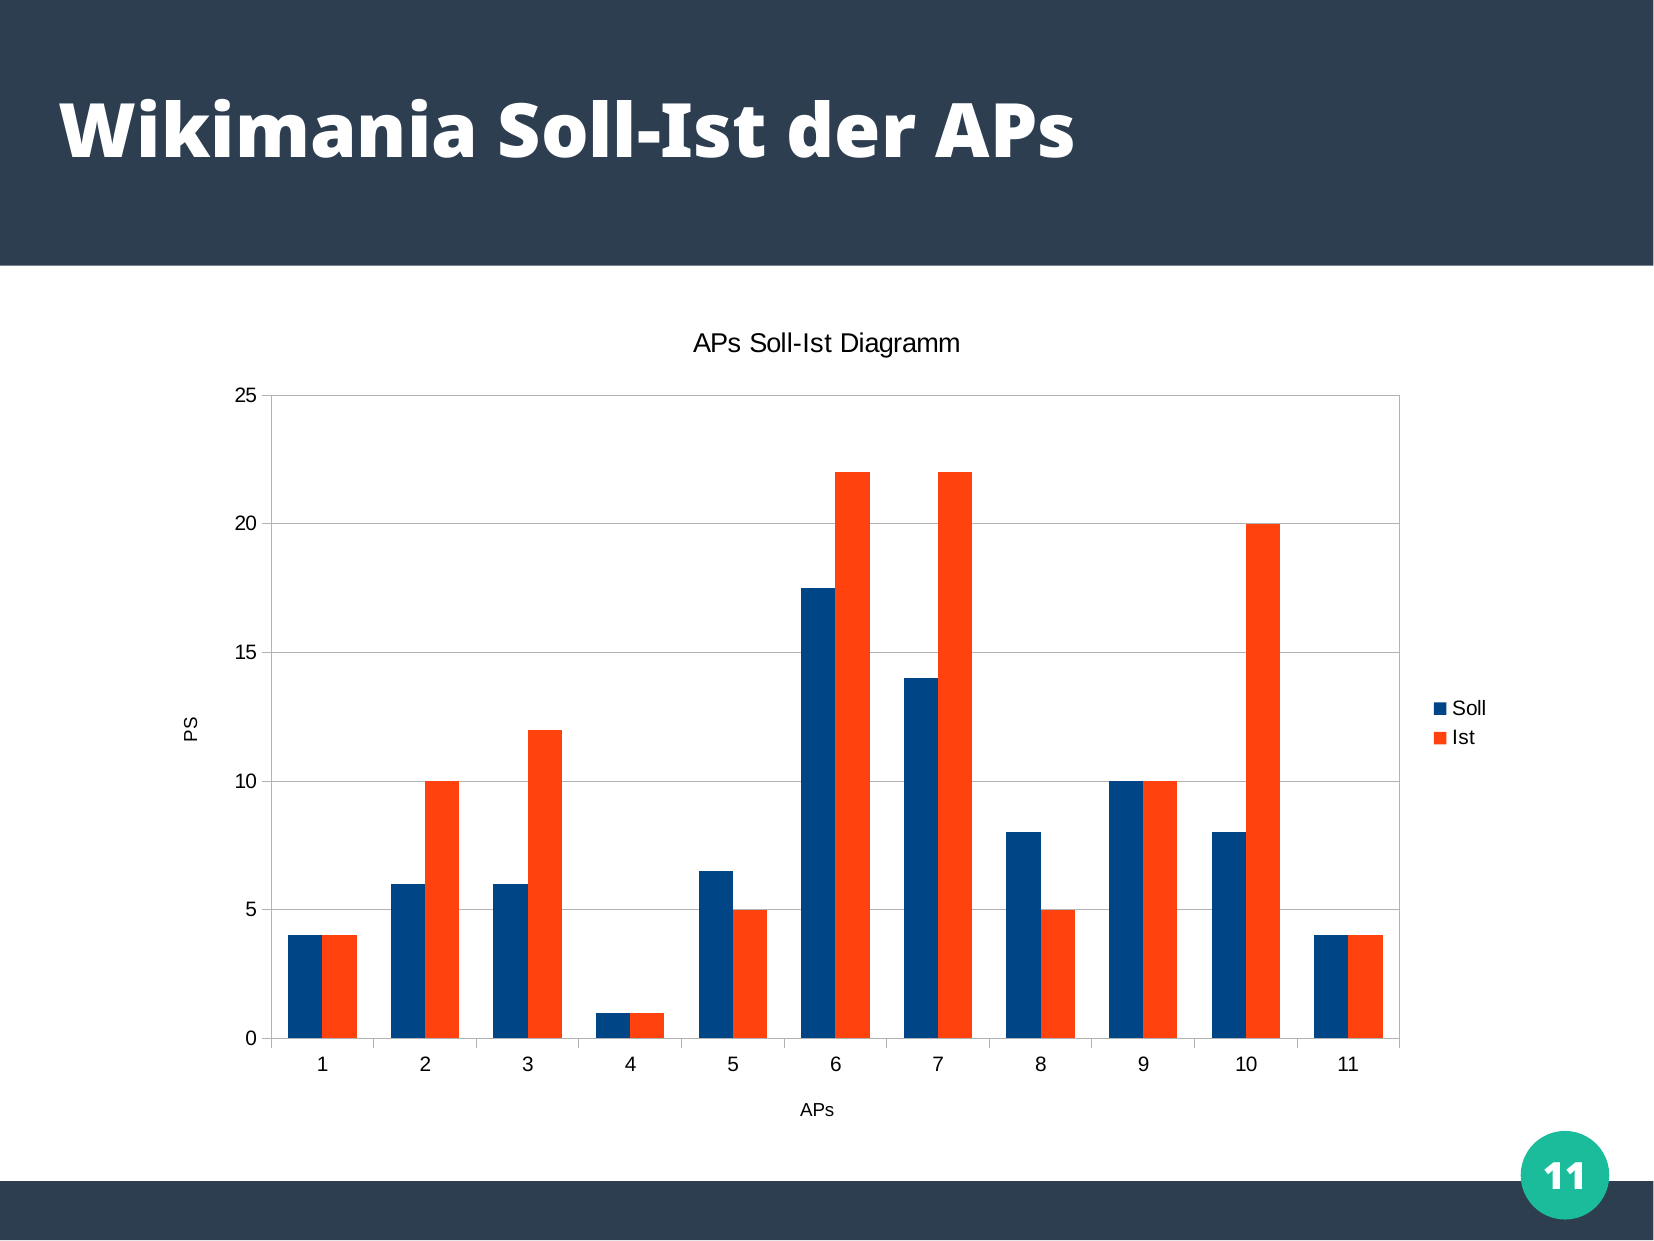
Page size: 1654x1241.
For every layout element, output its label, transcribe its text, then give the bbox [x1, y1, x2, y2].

title Wikimania Soll-Ist der APs [59, 49, 1595, 207]
chart [147, 295, 1506, 1152]
